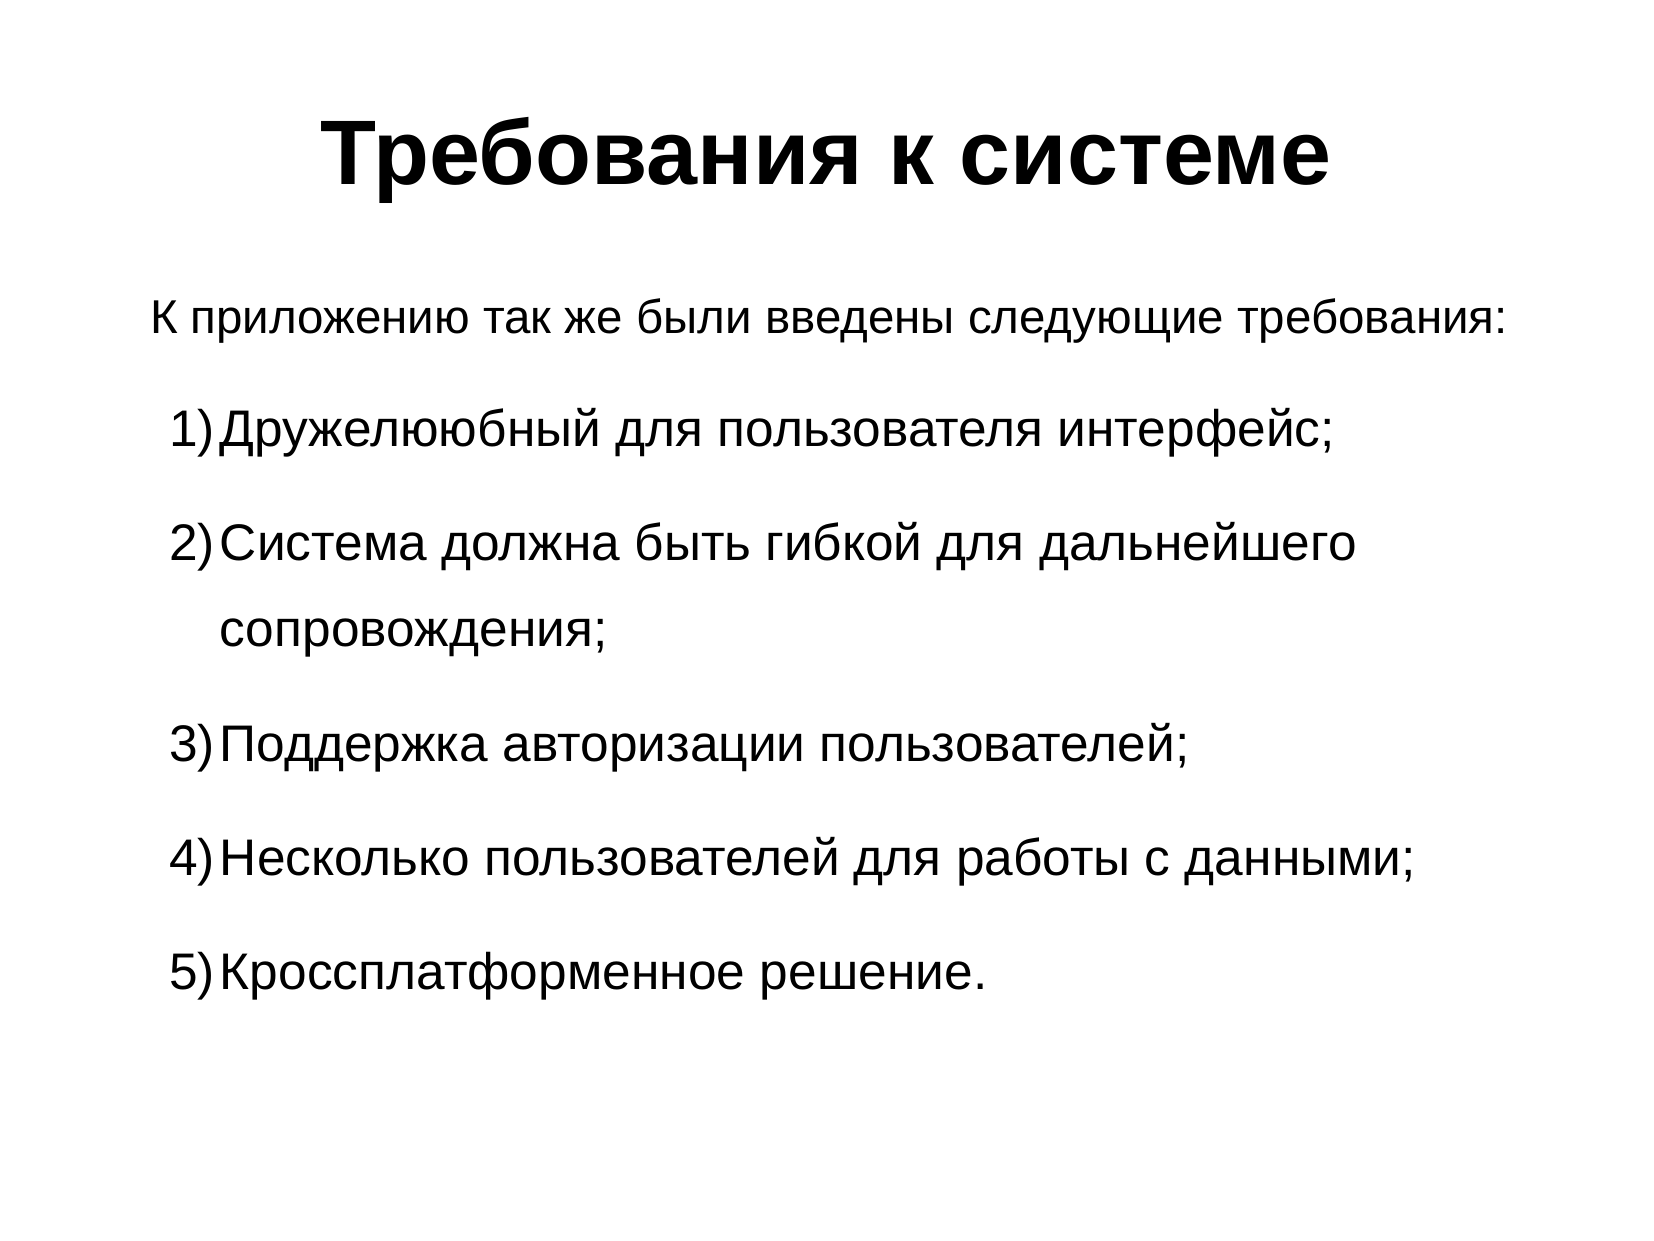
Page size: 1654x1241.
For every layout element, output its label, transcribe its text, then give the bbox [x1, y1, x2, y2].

title Требования к системе [82, 49, 1571, 257]
list К приложению так же были введены следующие требования: Дружелююбный для пользователя интерфейс; Система должна быть гибкой для дальнейшего сопровождения; Поддержка авторизации пользователей; Несколько пользователей для работы с данными; Кроссплатформенное решение. [82, 290, 1571, 1010]
